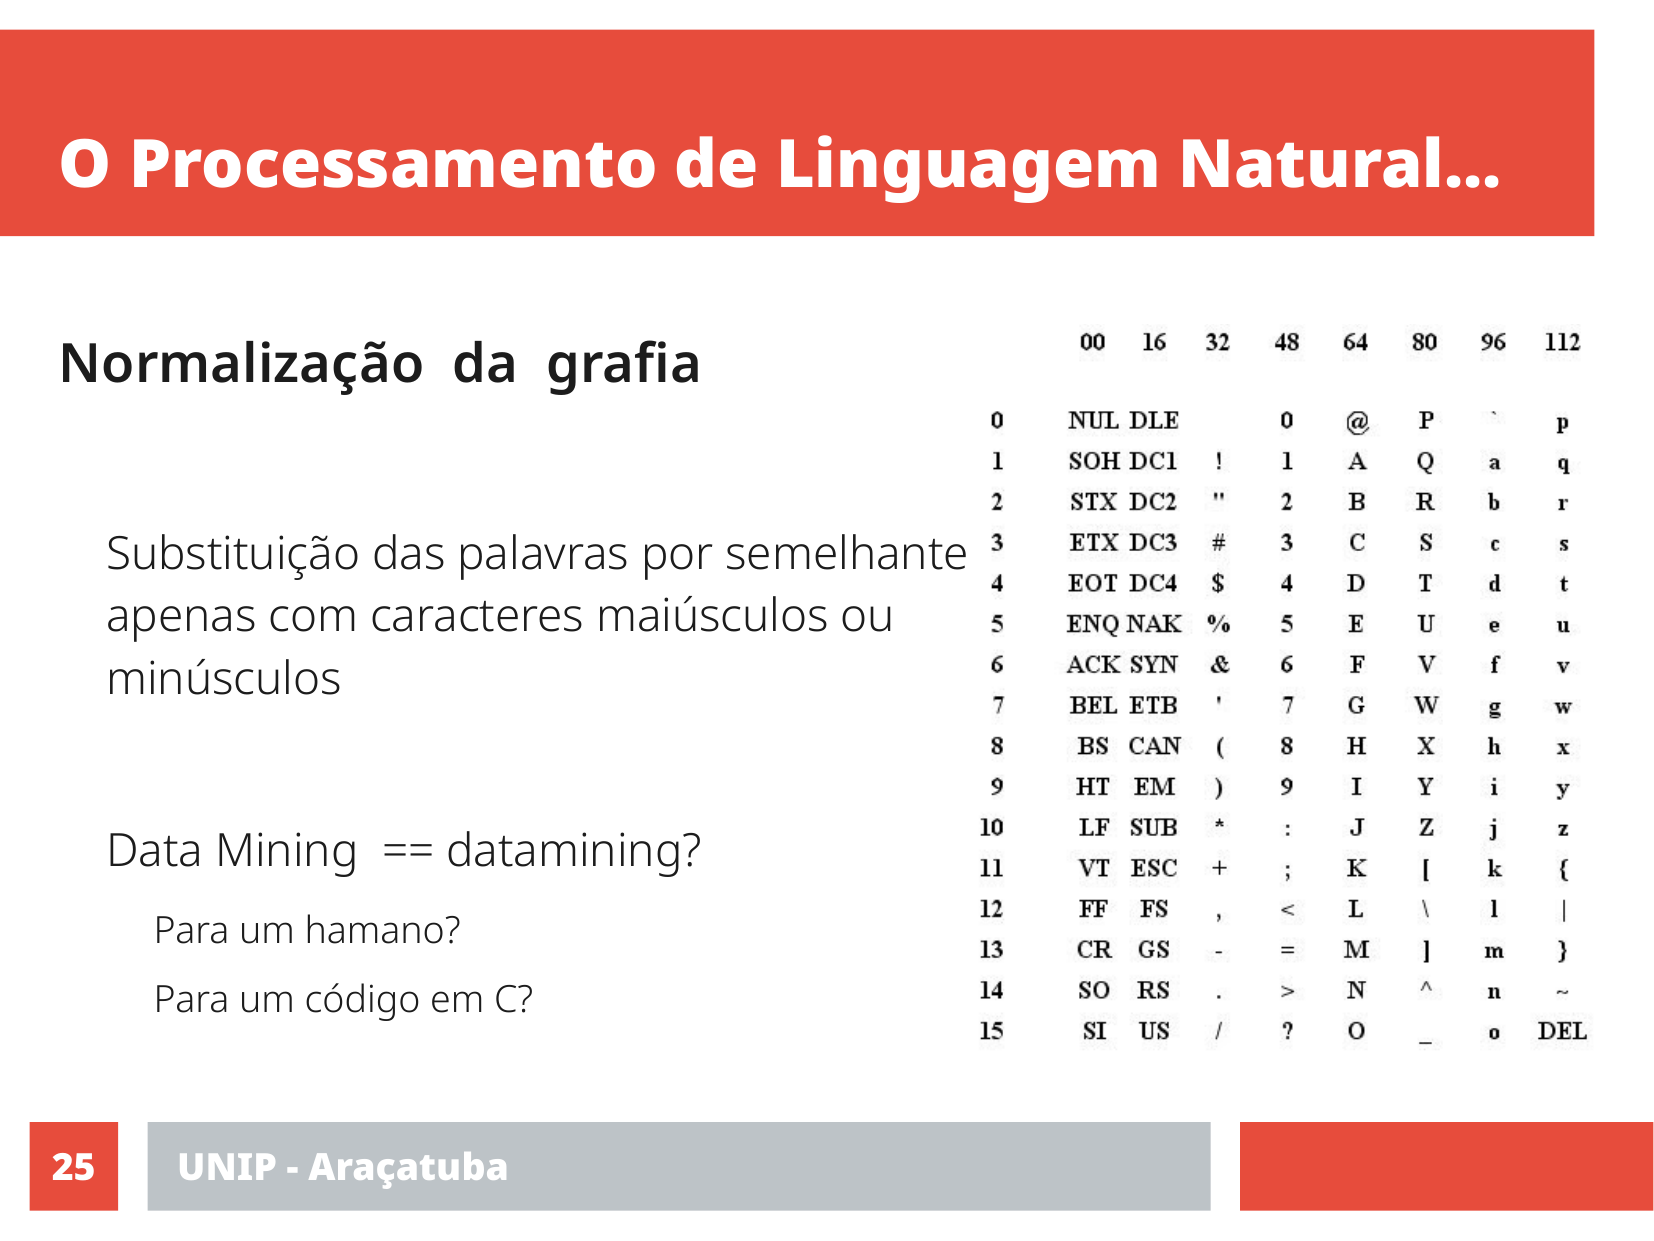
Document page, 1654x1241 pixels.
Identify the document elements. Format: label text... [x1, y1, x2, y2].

picture [967, 324, 1598, 1052]
title O Processamento de Linguagem Natural... [59, 59, 1595, 207]
list Normalização da grafia Substituição das palavras por semelhantes apenas com caracteres maiúsculos ou minúsculos Data Mining == datamining? Para um hamano? Para um código em C? [59, 324, 997, 1093]
